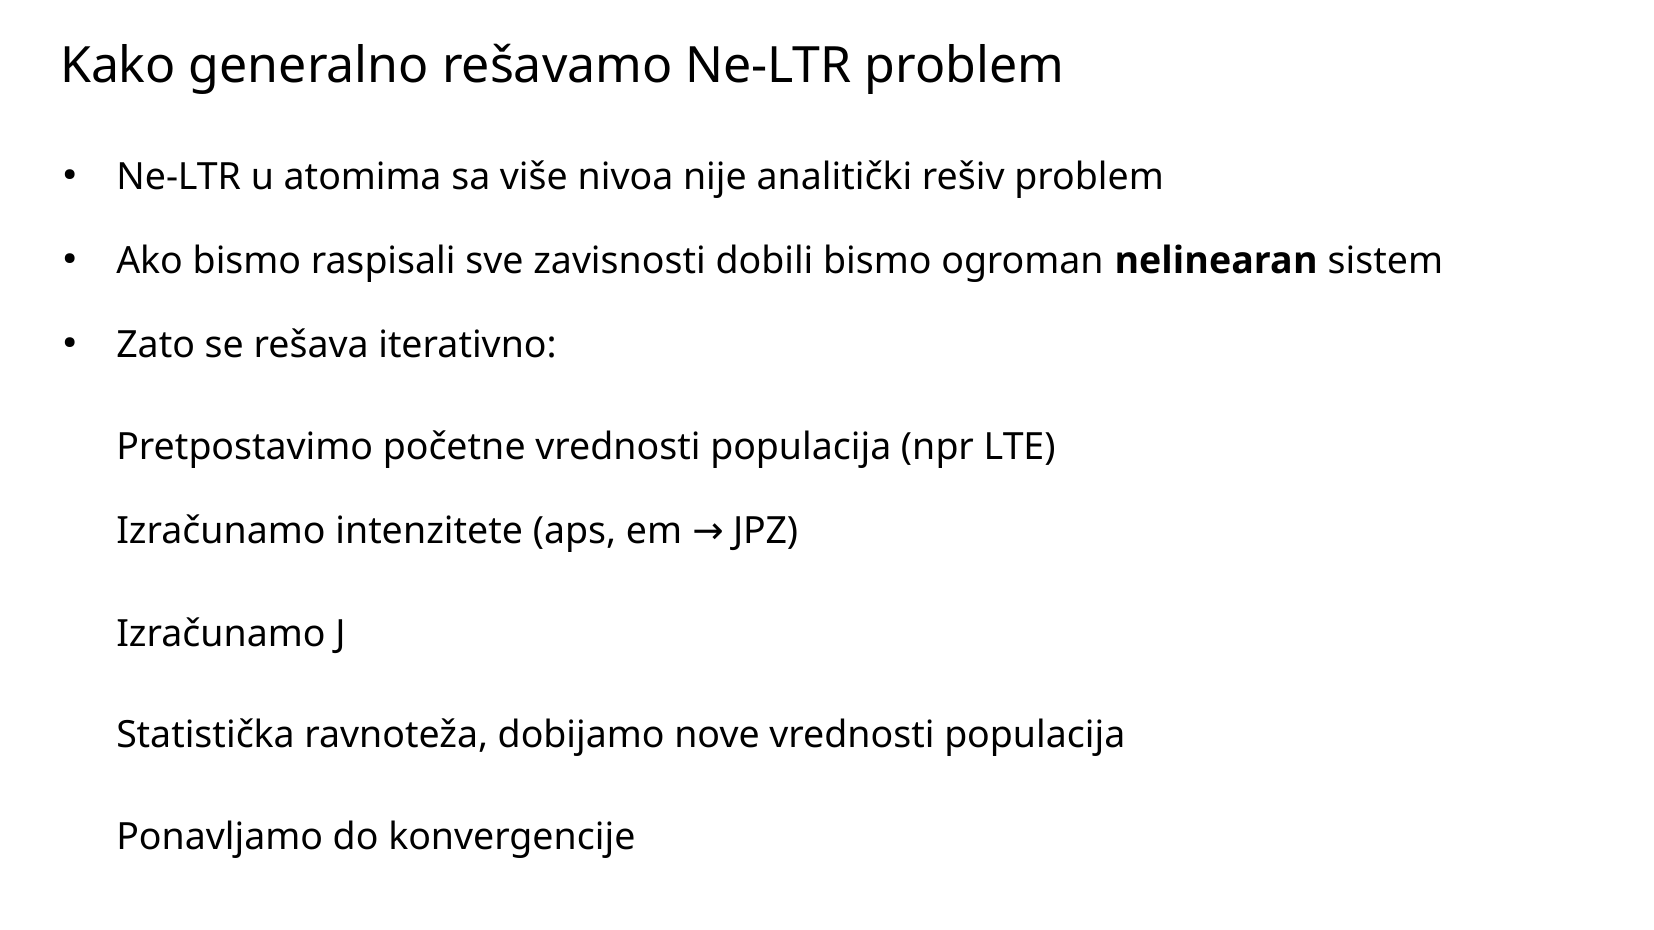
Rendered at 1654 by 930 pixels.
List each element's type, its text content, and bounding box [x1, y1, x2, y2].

list Ne-LTR u atomima sa više nivoa nije analitički rešiv problem Ako bismo raspisali sve zavisnosti dobili bismo ogroman nelinearan sistem Zato se rešava iterativno: Pretpostavimo početne vrednosti populacija (npr LTE) Izračunamo intenzitete (aps, em → JPZ) Izračunamo J Statistička ravnoteža, dobijamo nove vrednosti populacija Ponavljamo do konvergencije [45, 149, 1635, 880]
title Kako generalno rešavamo Ne-LTR problem [59, 13, 1648, 113]
